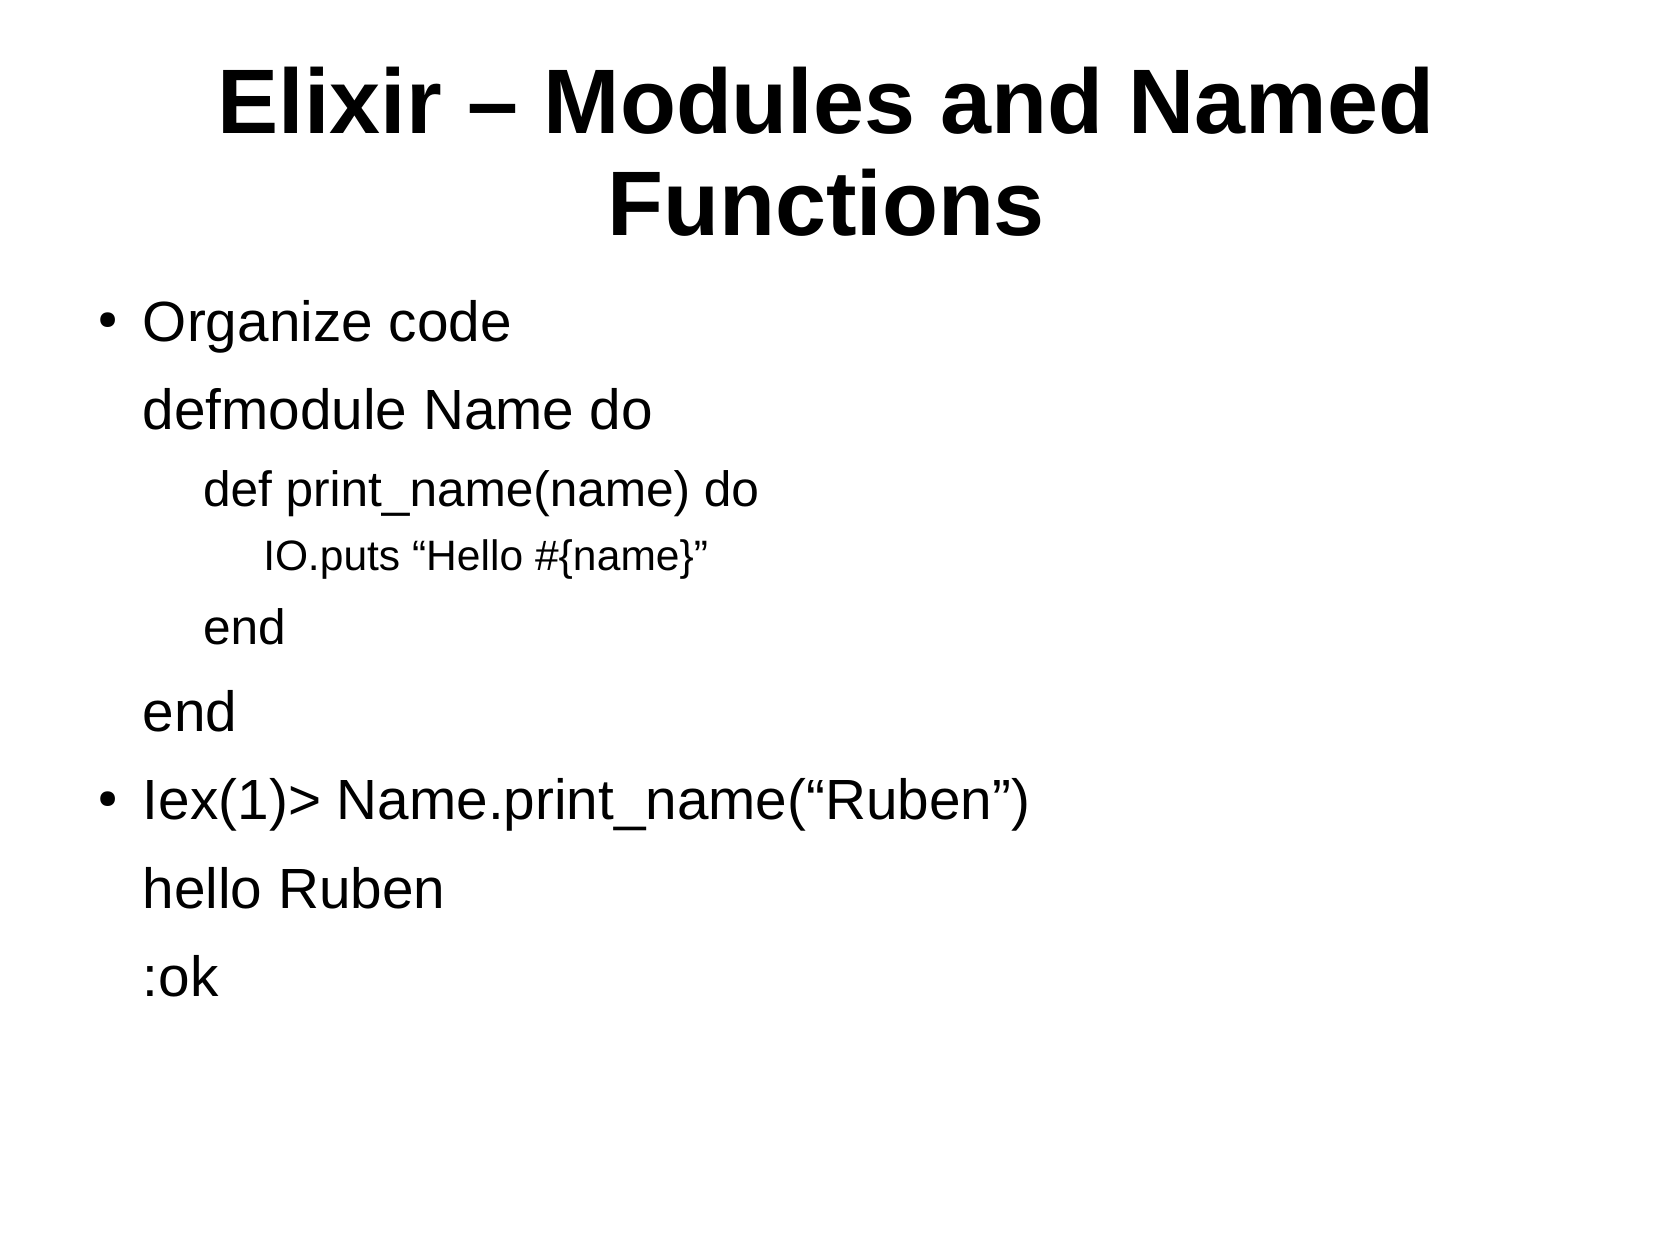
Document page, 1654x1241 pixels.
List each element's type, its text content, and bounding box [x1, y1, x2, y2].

list Organize code defmodule Name do def print_name(name) do IO.puts “Hello #{name}” end end Iex(1)> Name.print_name(“Ruben”) hello Ruben :ok [82, 290, 1571, 1010]
title Elixir – Modules and Named Functions [82, 49, 1571, 257]
